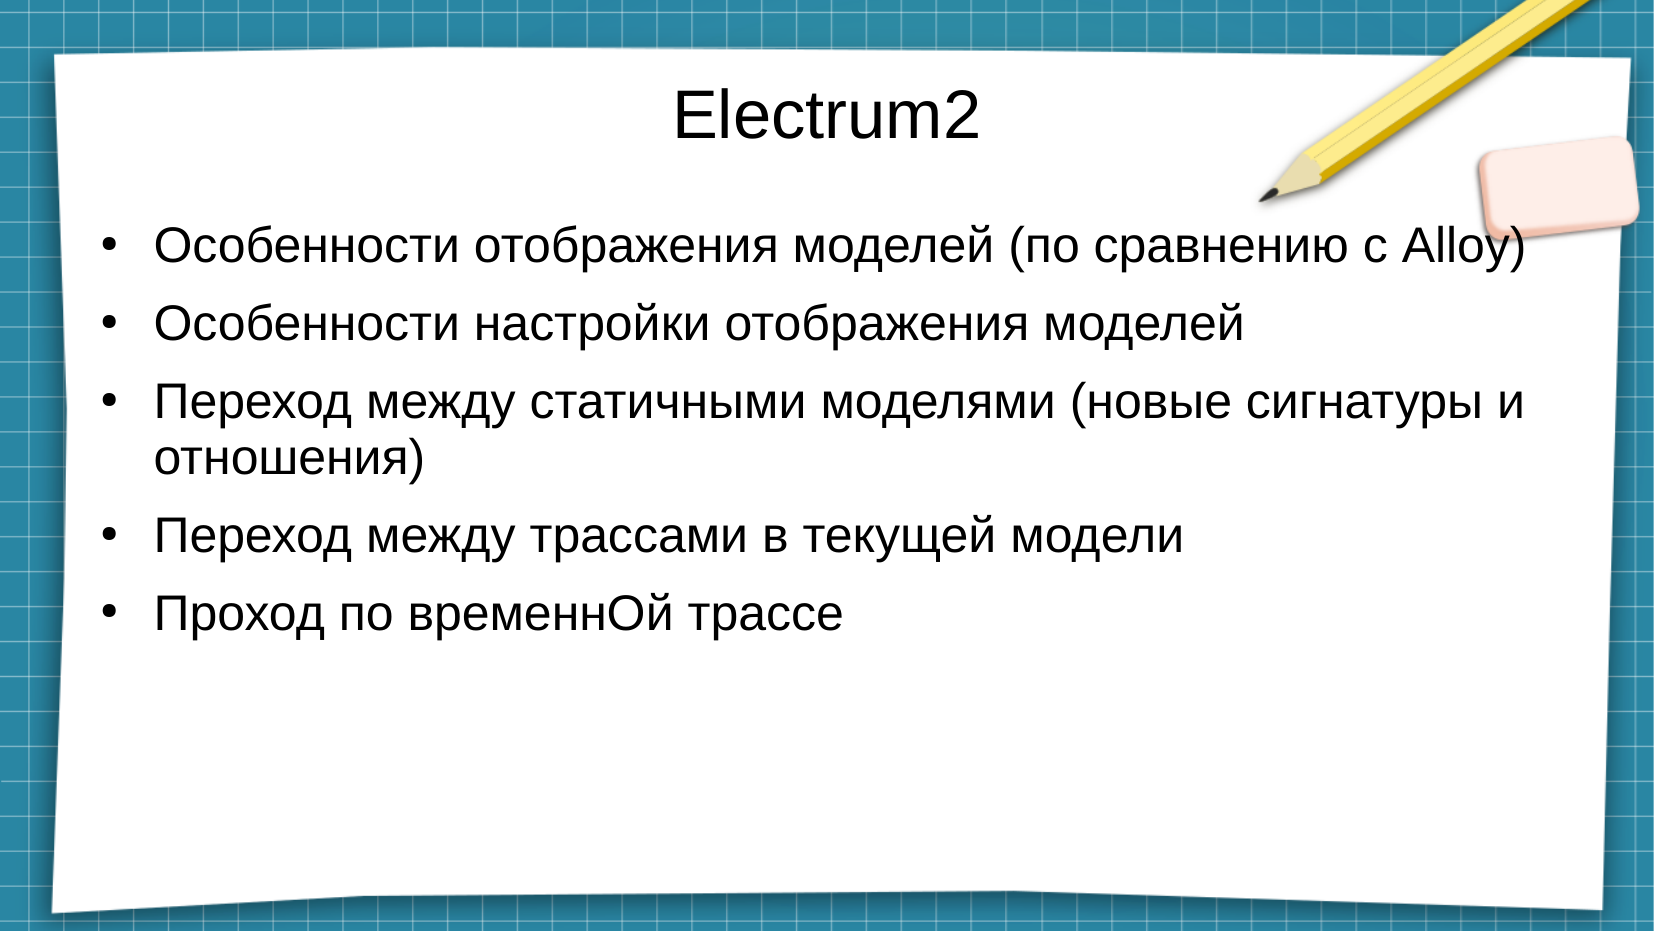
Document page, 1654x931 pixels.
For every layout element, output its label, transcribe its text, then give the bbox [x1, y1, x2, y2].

list Особенности отображения моделей (по сравнению с Alloy) Особенности настройки отображения моделей Переход между статичными моделями (новые сигнатуры и отношения) Переход между трассами в текущей модели Проход по временнОй трассе [82, 217, 1571, 758]
title Electrum2 [82, 37, 1571, 193]
picture [0, 0, 1654, 931]
